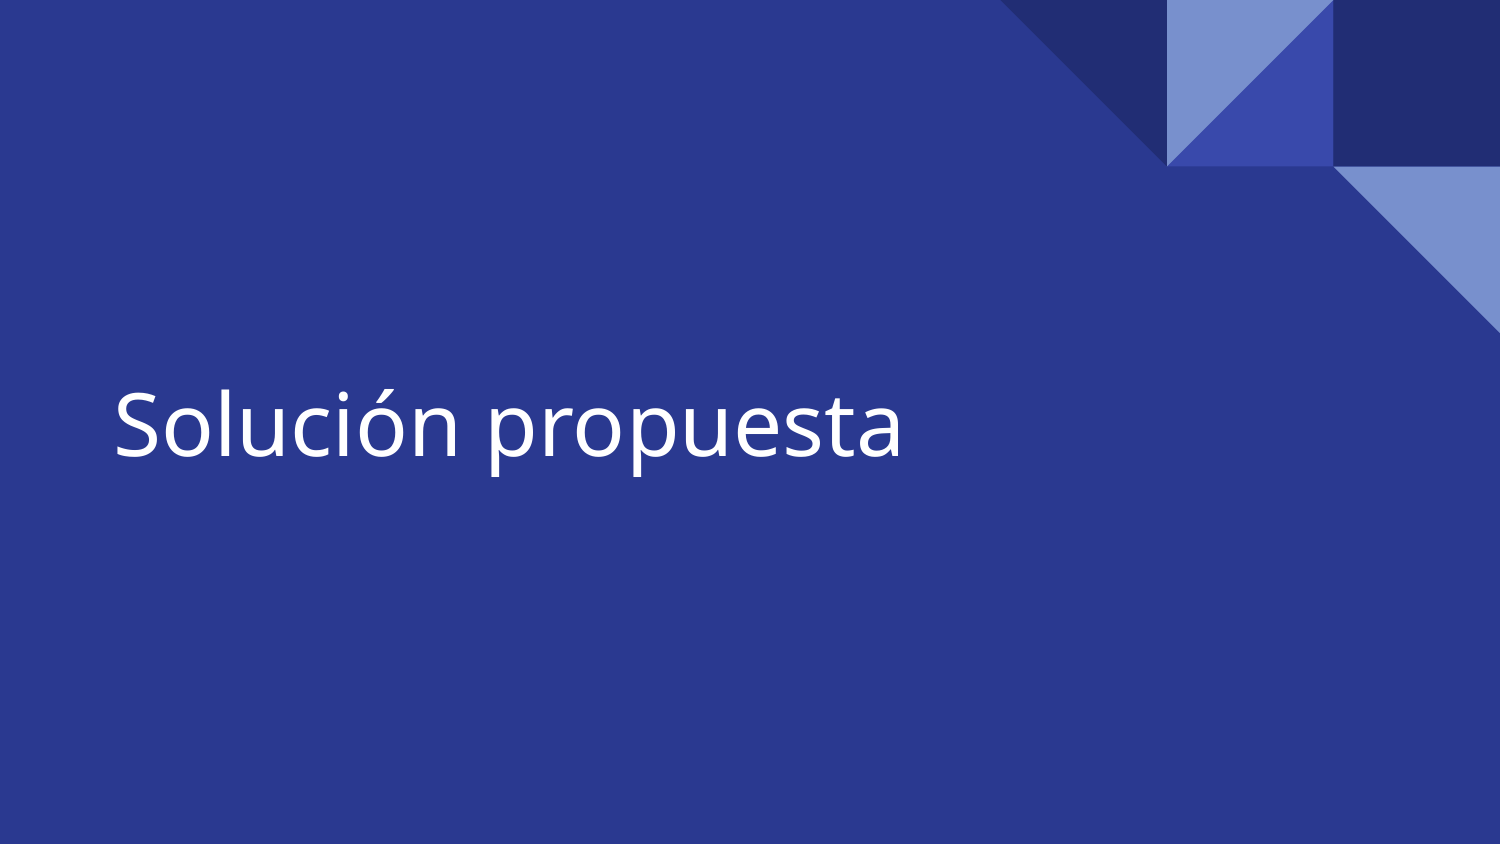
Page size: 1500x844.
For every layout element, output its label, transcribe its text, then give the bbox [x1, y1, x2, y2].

title Solución propuesta [98, 353, 1447, 491]
